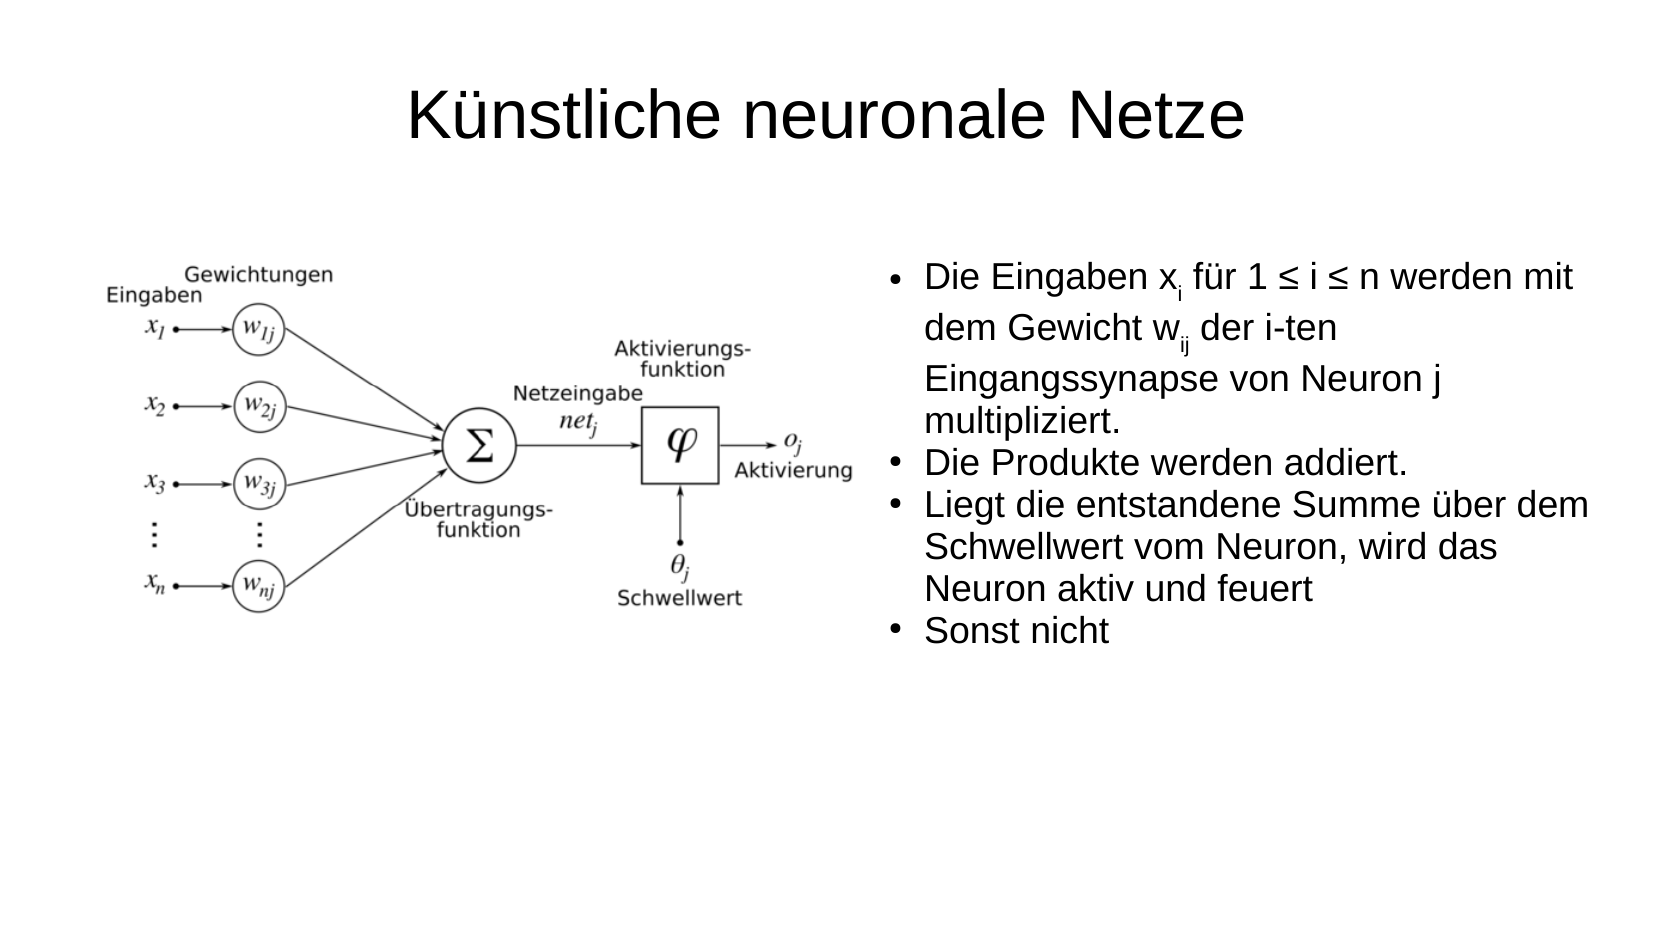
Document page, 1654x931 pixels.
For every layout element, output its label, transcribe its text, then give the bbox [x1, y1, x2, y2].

title Künstliche neuronale Netze [82, 37, 1571, 193]
text_box Die Eingaben xi für 1 ≤ i ≤ n werden mit dem Gewicht wij der i-ten Eingangssynapse von Neuron j multipliziert. Die Produkte werden addiert. Liegt die entstandene Summe über dem Schwellwert vom Neuron, wird das Neuron aktiv und feuert Sonst nicht [874, 248, 1607, 659]
picture [94, 265, 863, 626]
